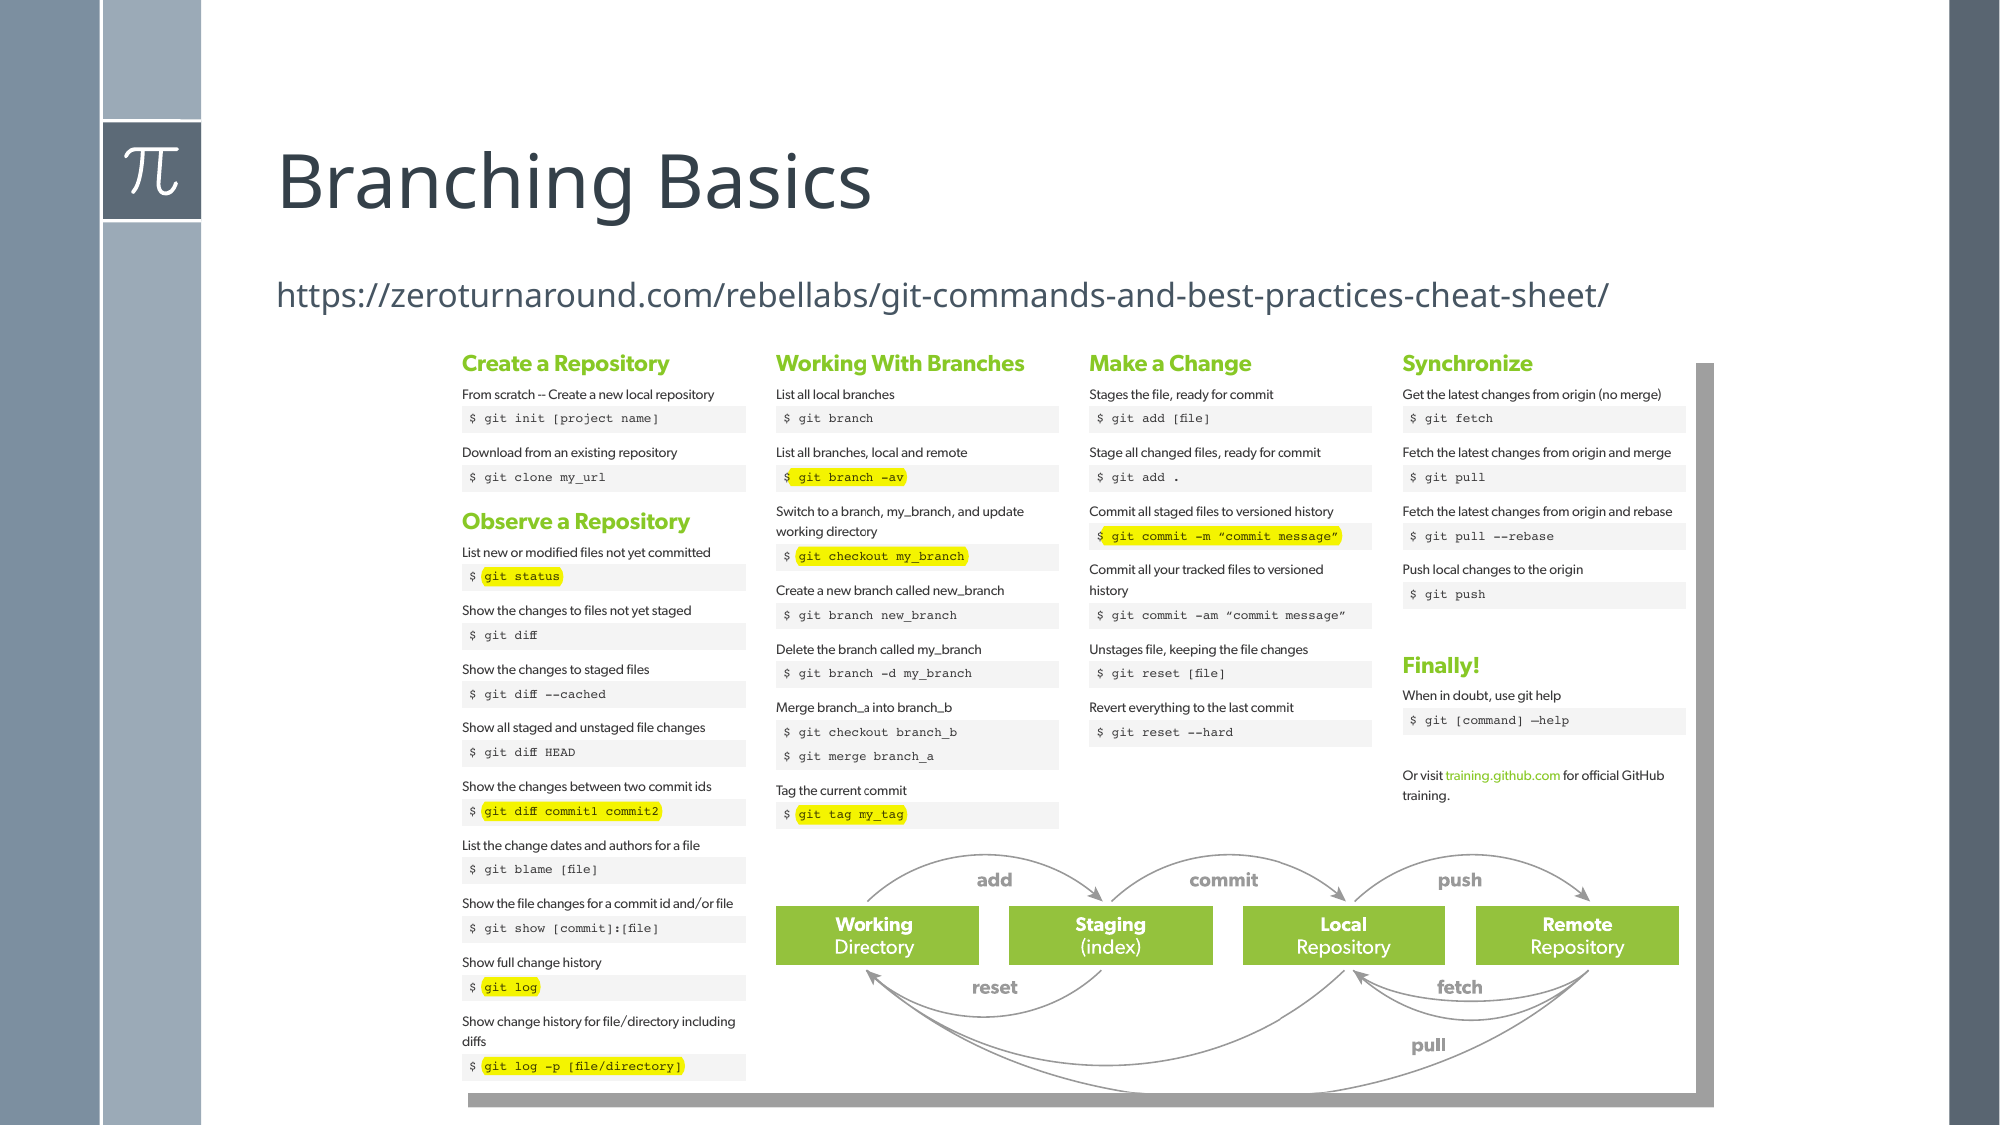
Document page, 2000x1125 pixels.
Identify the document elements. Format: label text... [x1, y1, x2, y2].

text_box Branching Basics [261, 29, 1867, 233]
picture [450, 344, 1696, 1093]
text_box https://zeroturnaround.com/rebellabs/git-commands-and-best-practices-cheat-sheet/ [261, 262, 1845, 1013]
